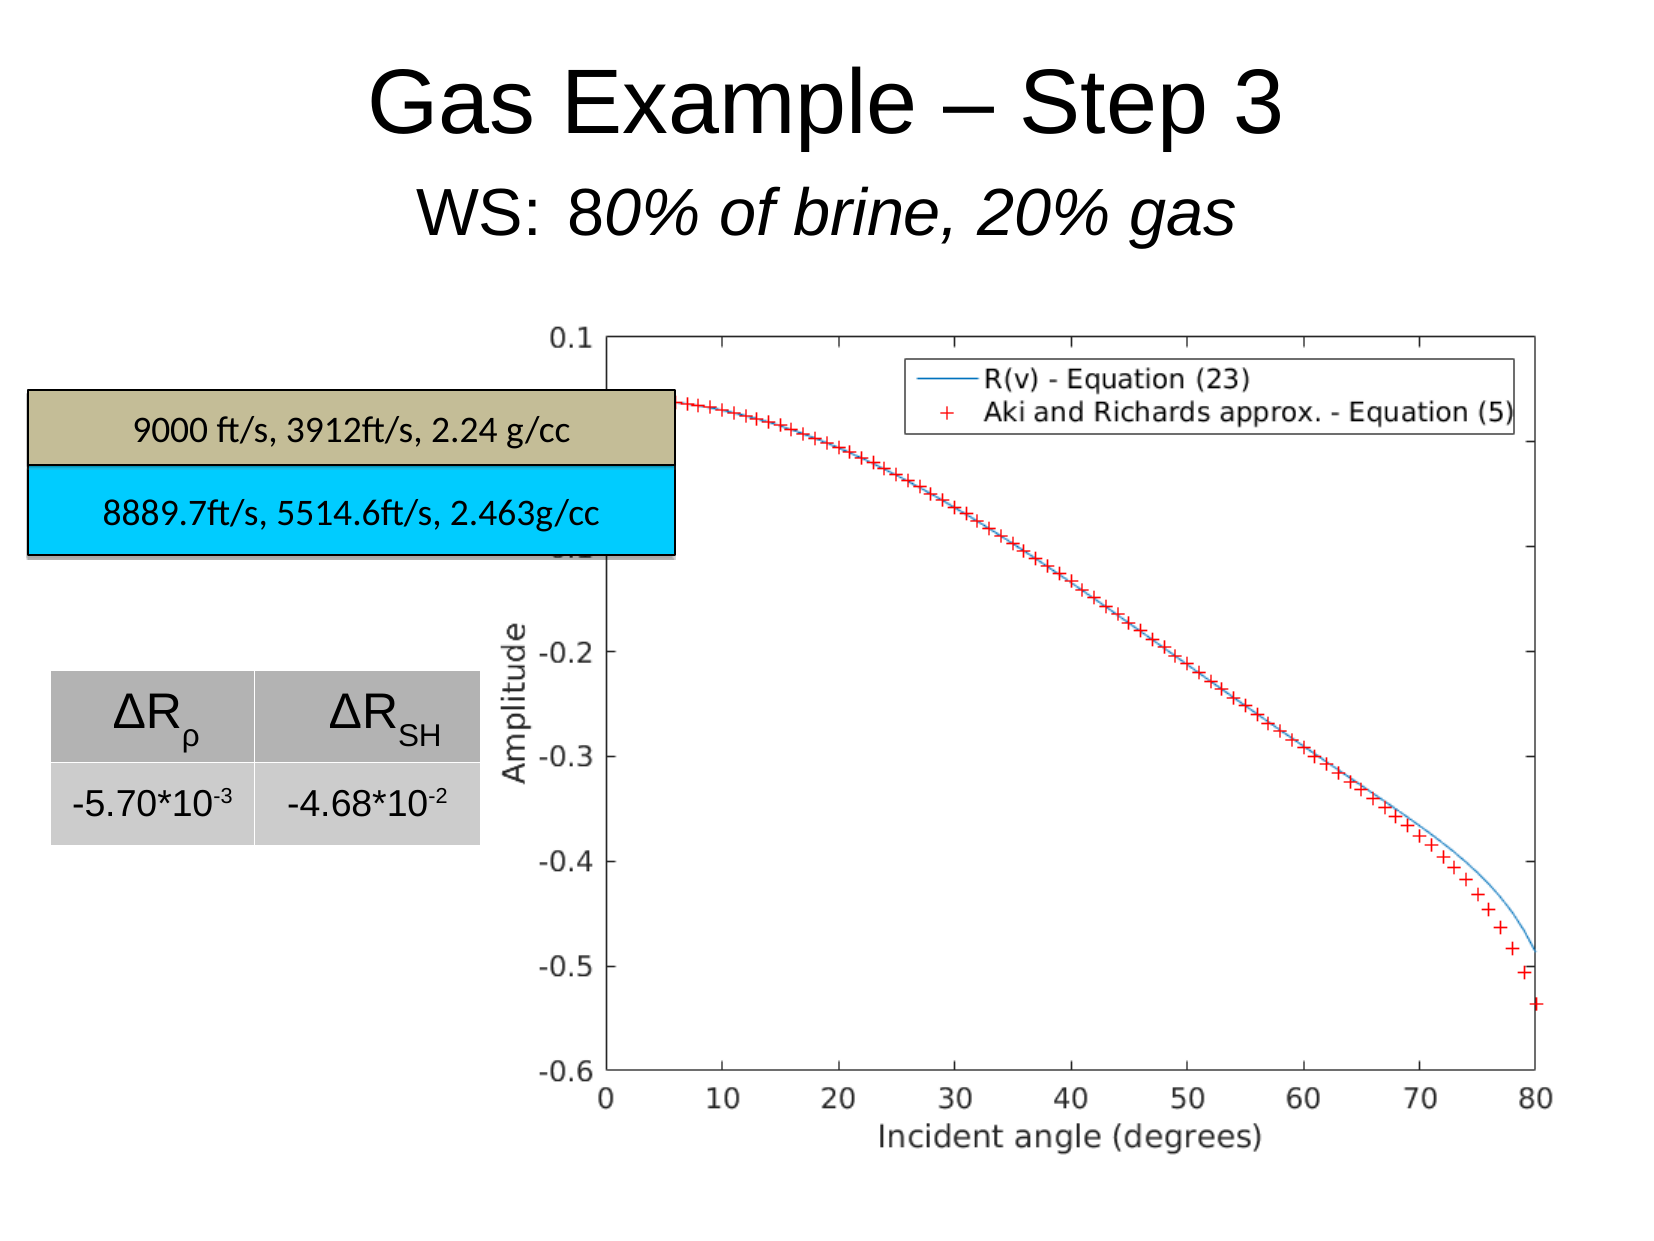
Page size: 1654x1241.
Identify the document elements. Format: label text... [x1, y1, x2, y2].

table_header ΔRρ [51, 671, 254, 762]
text_box 8889.7ft/s, 5514.6ft/s, 2.463g/cc [27, 466, 675, 556]
table_cell -4.68*10-2 [255, 763, 480, 845]
text_box 9000 ft/s, 3912ft/s, 2.24 g/cc [27, 390, 675, 466]
picture [450, 270, 1650, 1171]
title Gas Example – Step 3 WS: 80% of brine, 20% gas [82, 49, 1571, 257]
table_header ΔRSH [255, 671, 480, 762]
table_cell -5.70*10-3 [51, 763, 254, 845]
